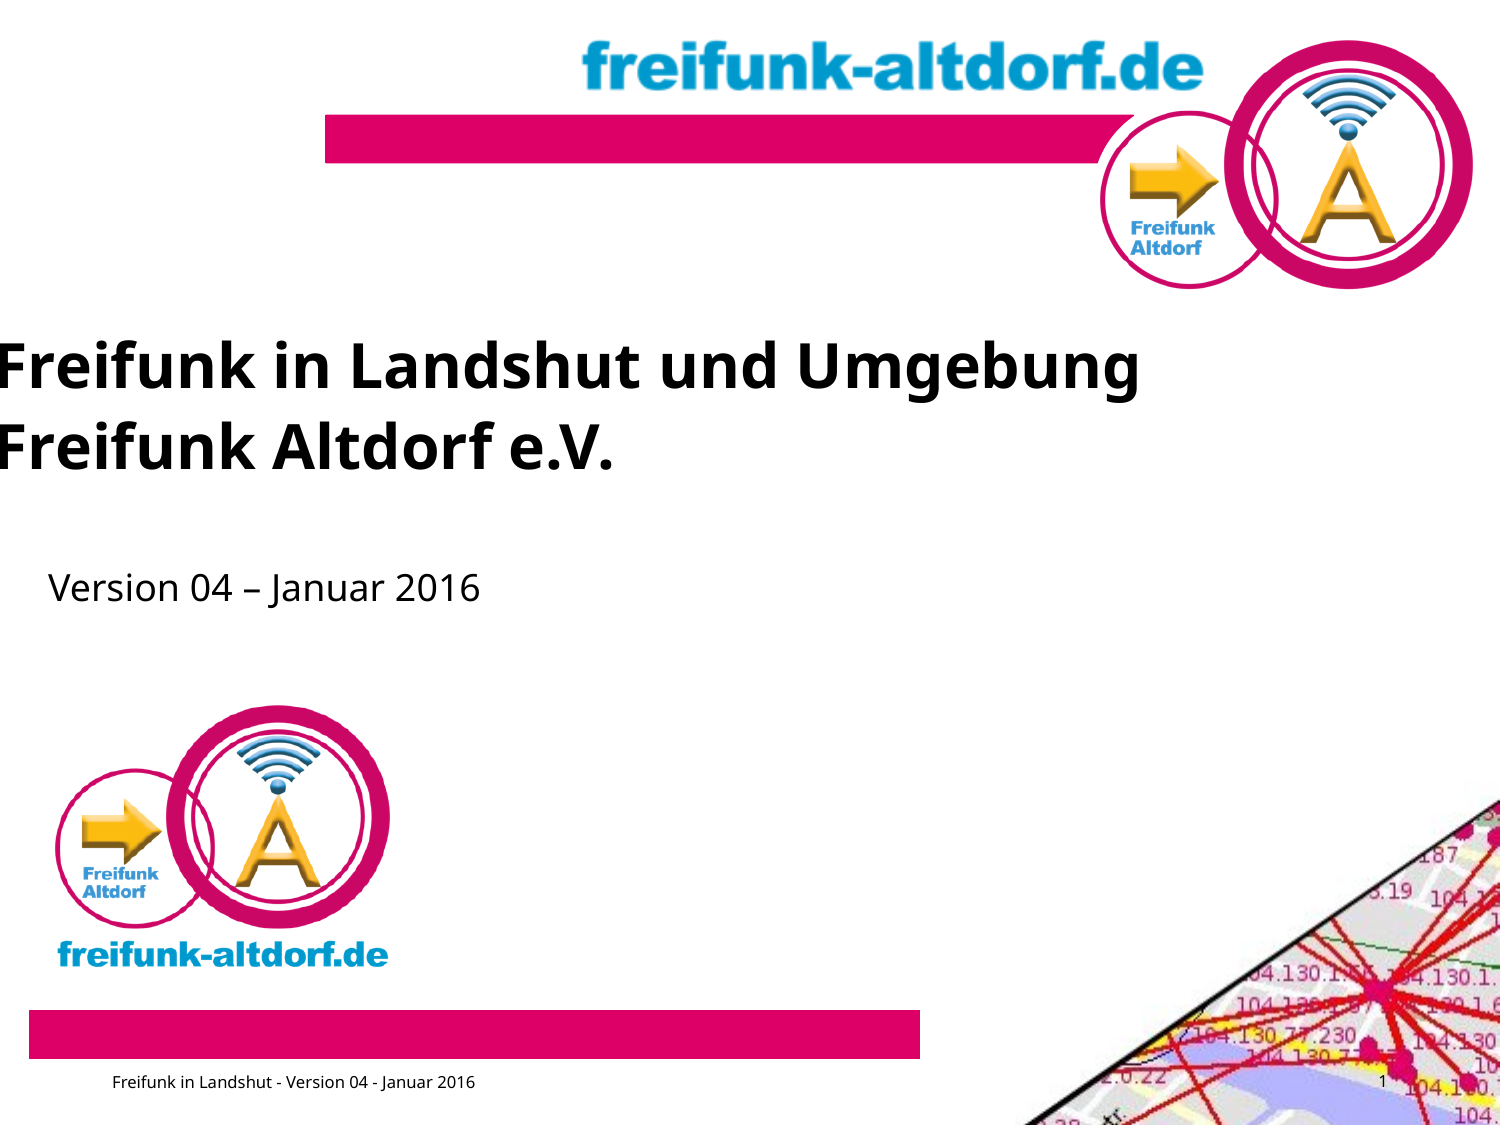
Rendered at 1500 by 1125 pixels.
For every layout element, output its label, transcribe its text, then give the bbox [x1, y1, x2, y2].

picture [562, 24, 1474, 296]
footer Freifunk in Landshut - Version 04 - Januar 2016 [112, 1058, 1090, 1106]
text_box Freifunk in Landshut und Umgebung Freifunk Altdorf e.V. [0, 321, 1158, 482]
slide_number <Foliennummer> [1107, 1058, 1388, 1106]
picture [46, 700, 391, 971]
picture [920, 781, 1500, 1125]
text_box Version 04 – Januar 2016 [48, 560, 497, 681]
